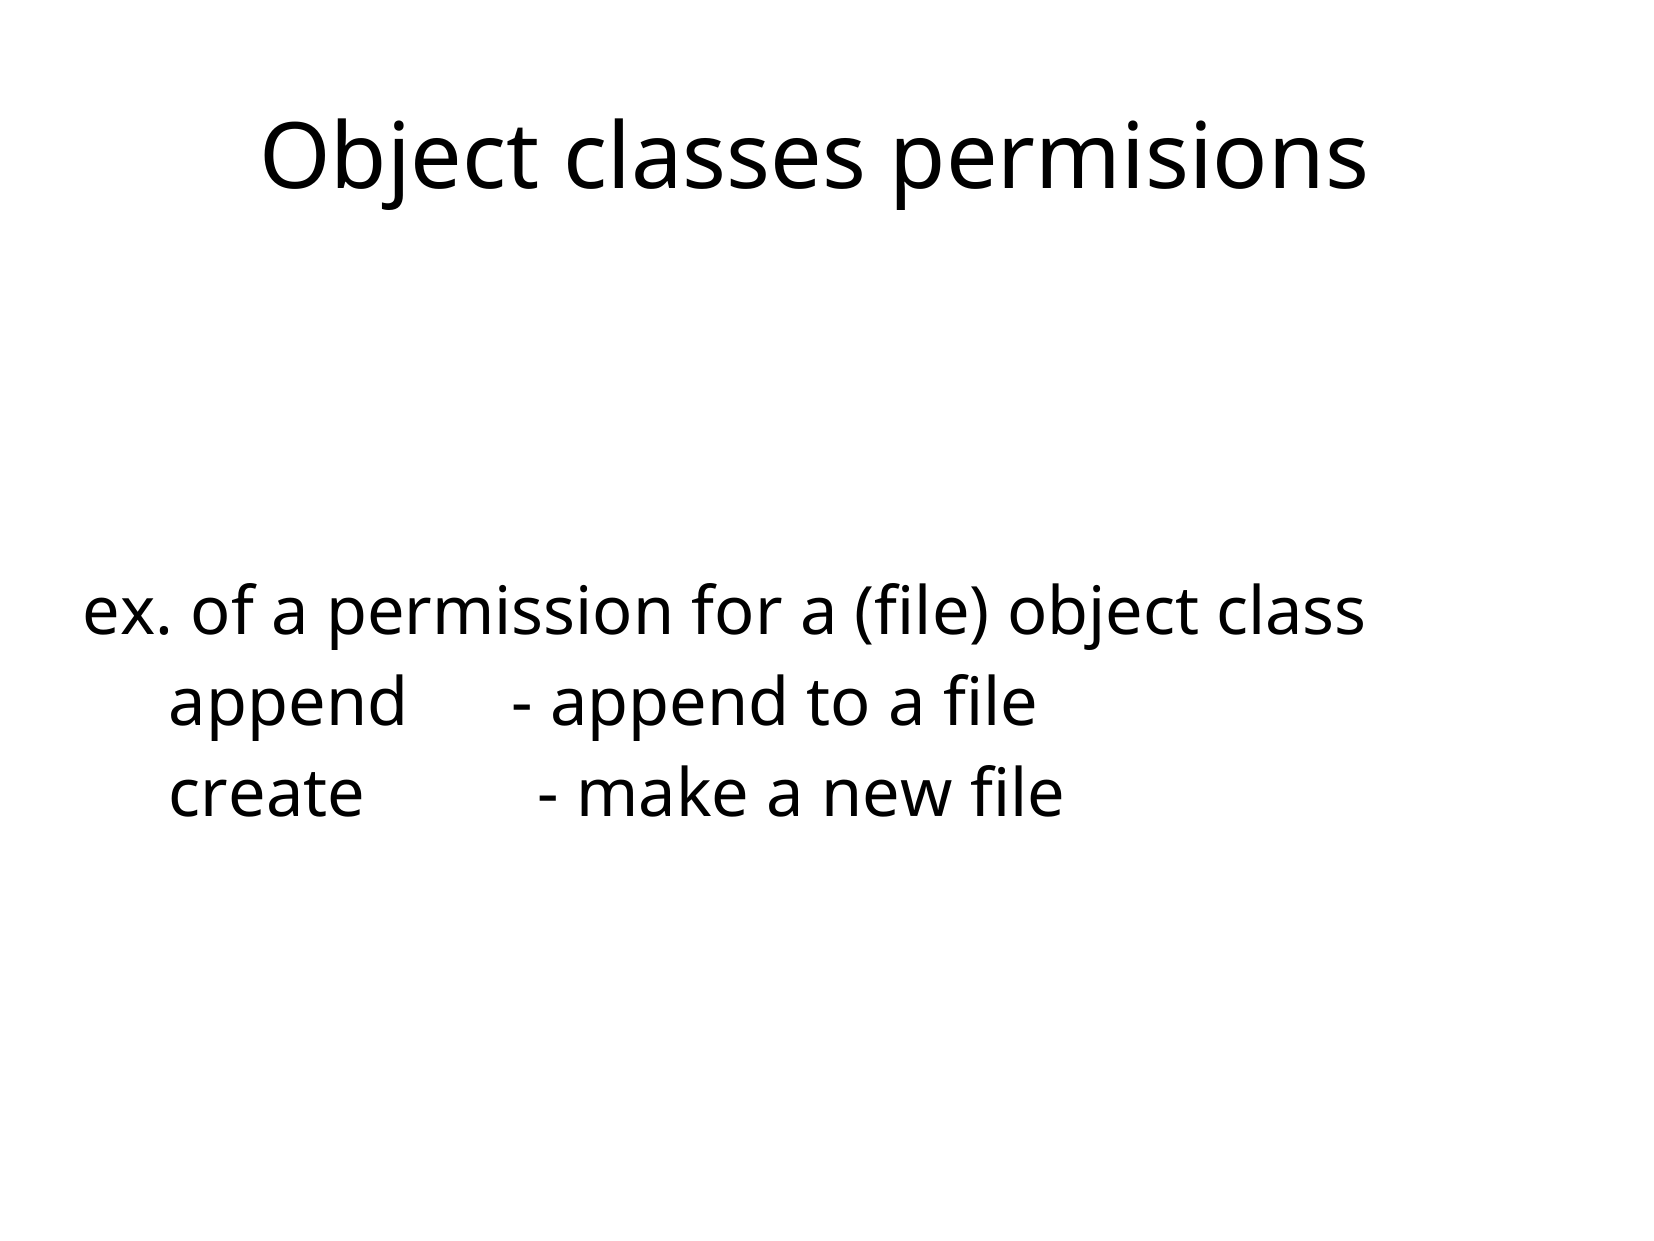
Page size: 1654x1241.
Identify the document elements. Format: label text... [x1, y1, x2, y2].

title Object classes permisions [82, 56, 1571, 250]
subtitle ex. of a permission for a (file) object class append - append to a file create - make a new file [82, 297, 1571, 1102]
